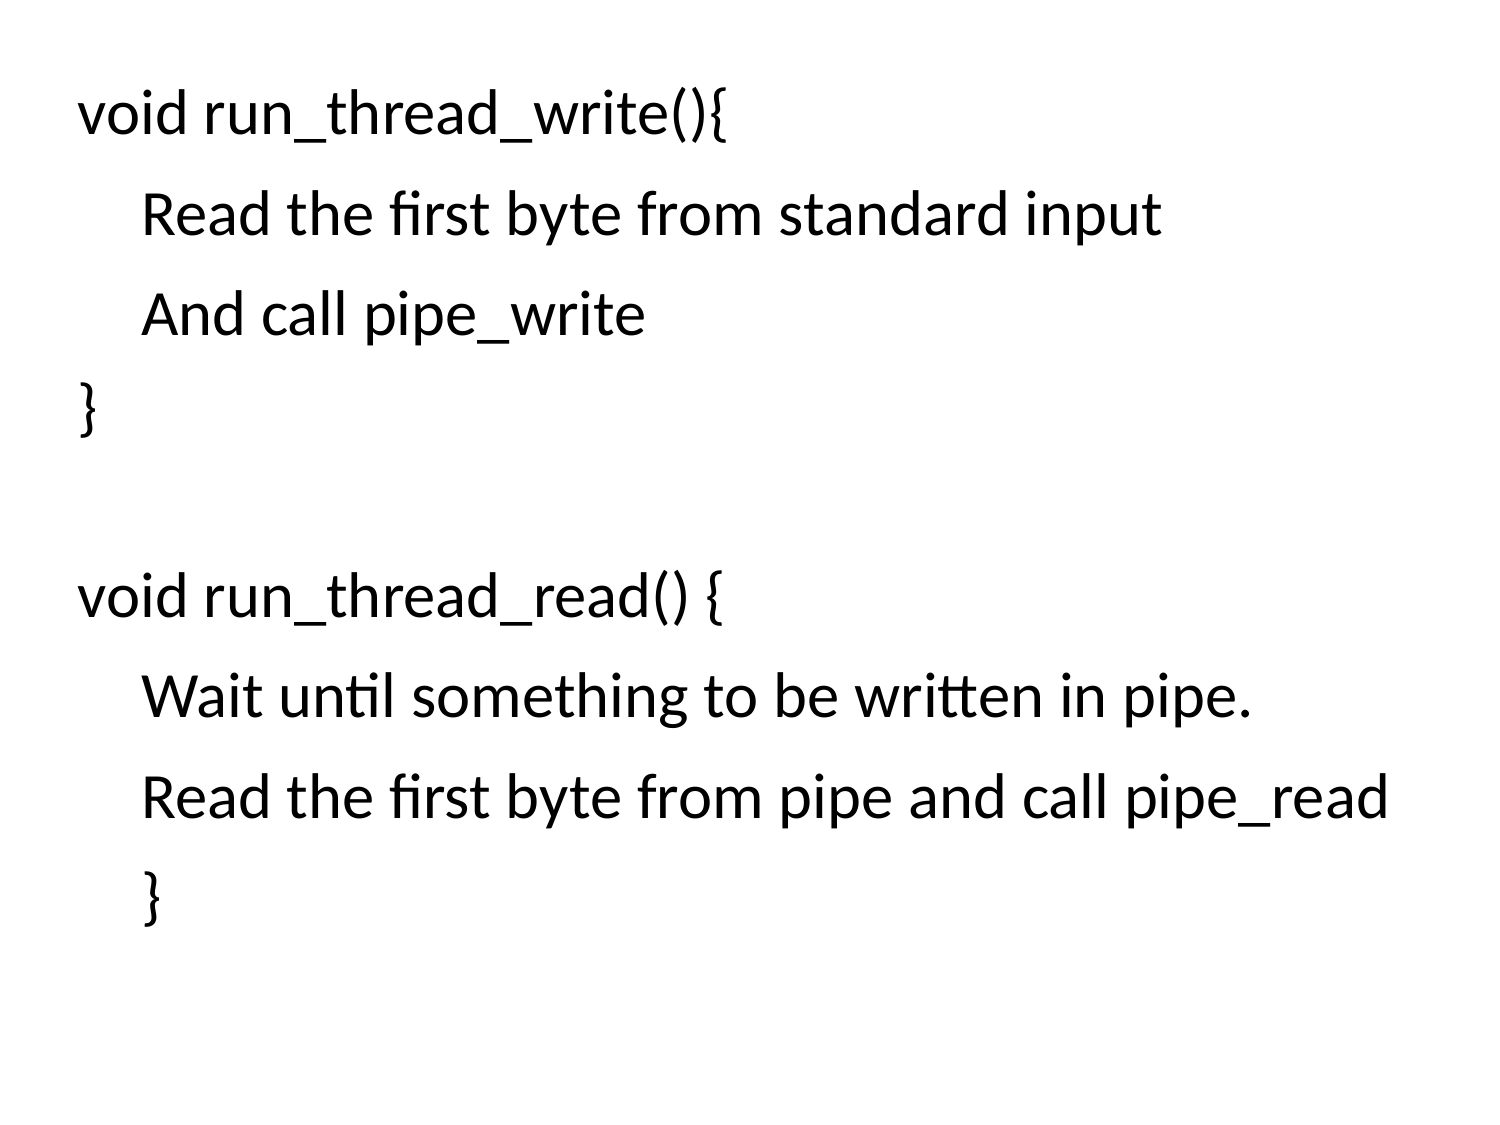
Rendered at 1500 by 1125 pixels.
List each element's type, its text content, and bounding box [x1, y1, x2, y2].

list void run_thread_write(){ Read the first byte from standard input And call pipe_write } void run_thread_read() { Wait until something to be written in pipe. Read the first byte from pipe and call pipe_read } [62, 62, 1426, 1005]
